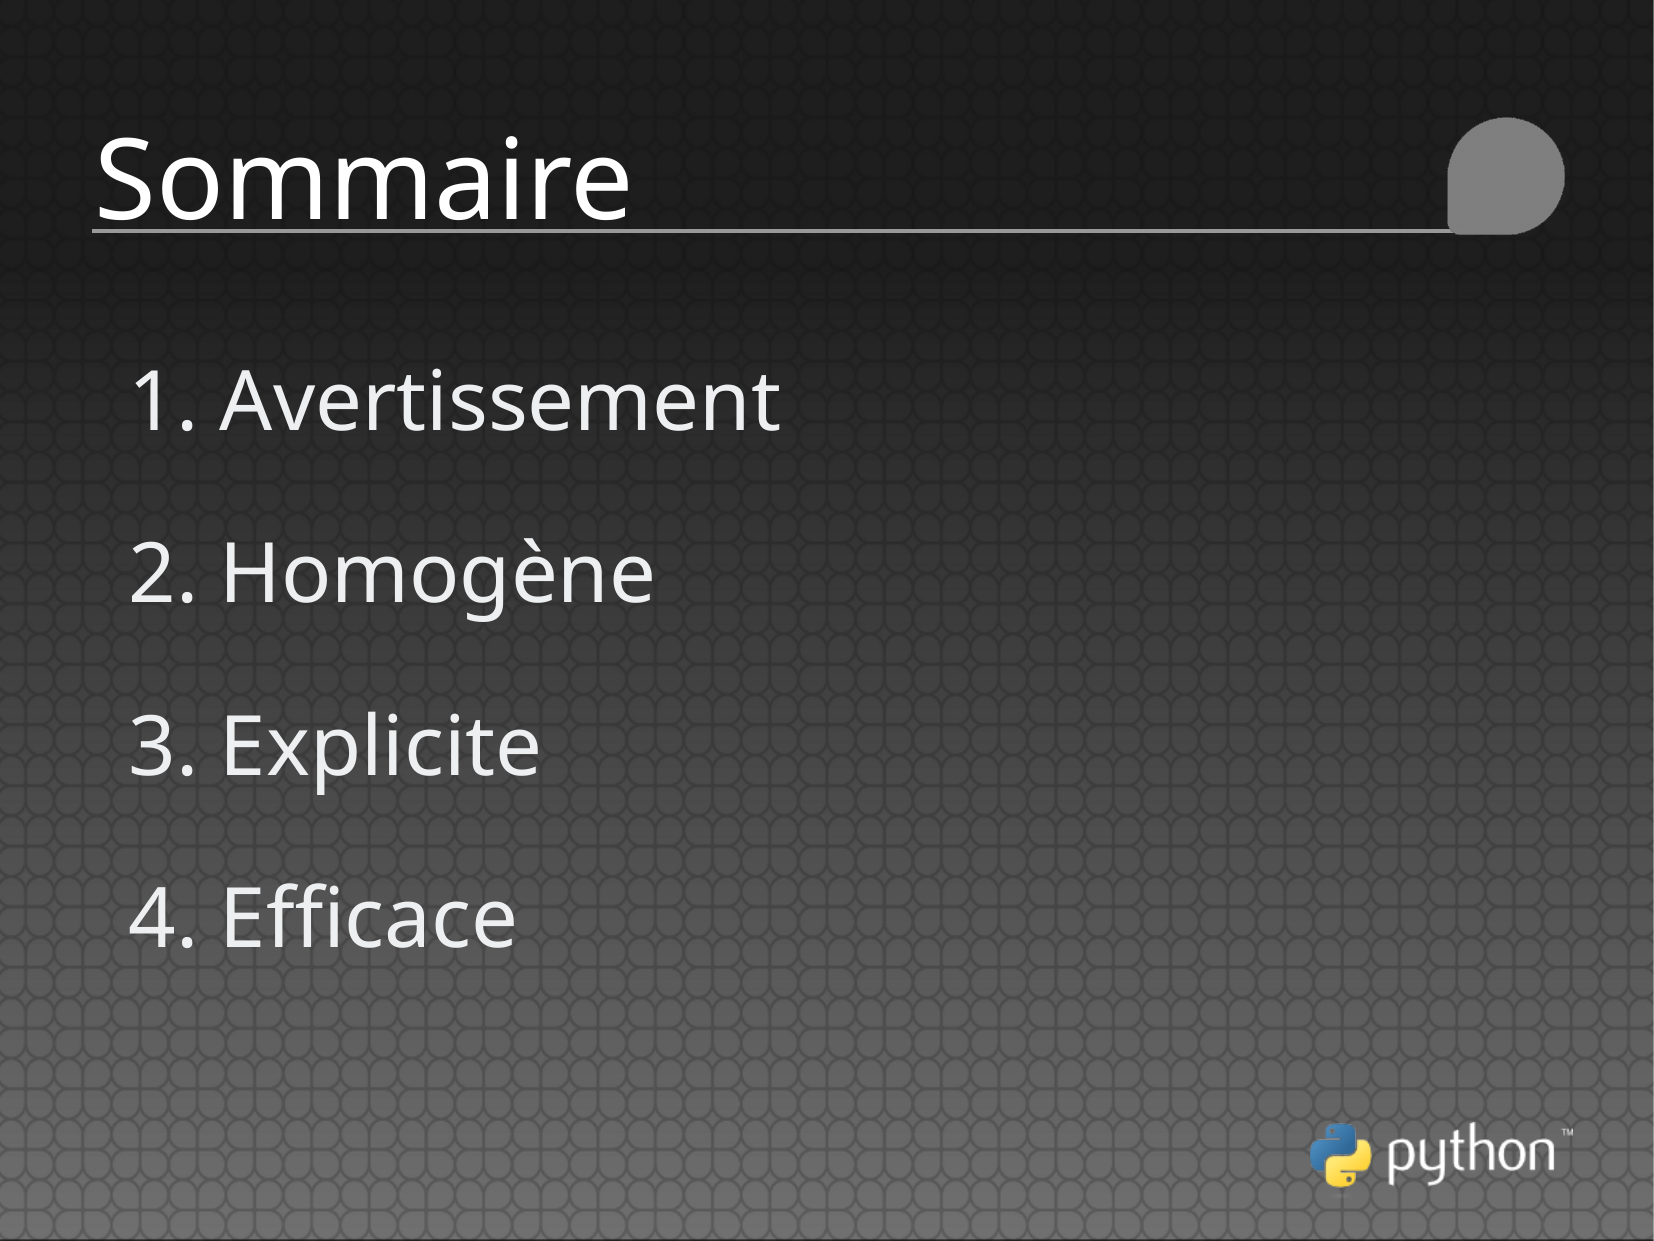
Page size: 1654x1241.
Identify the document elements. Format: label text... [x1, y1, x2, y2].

title Sommaire [94, 100, 1426, 251]
list Avertissement Homogène Explicite Efficace [110, 341, 1499, 1070]
picture [0, 0, 1654, 1241]
